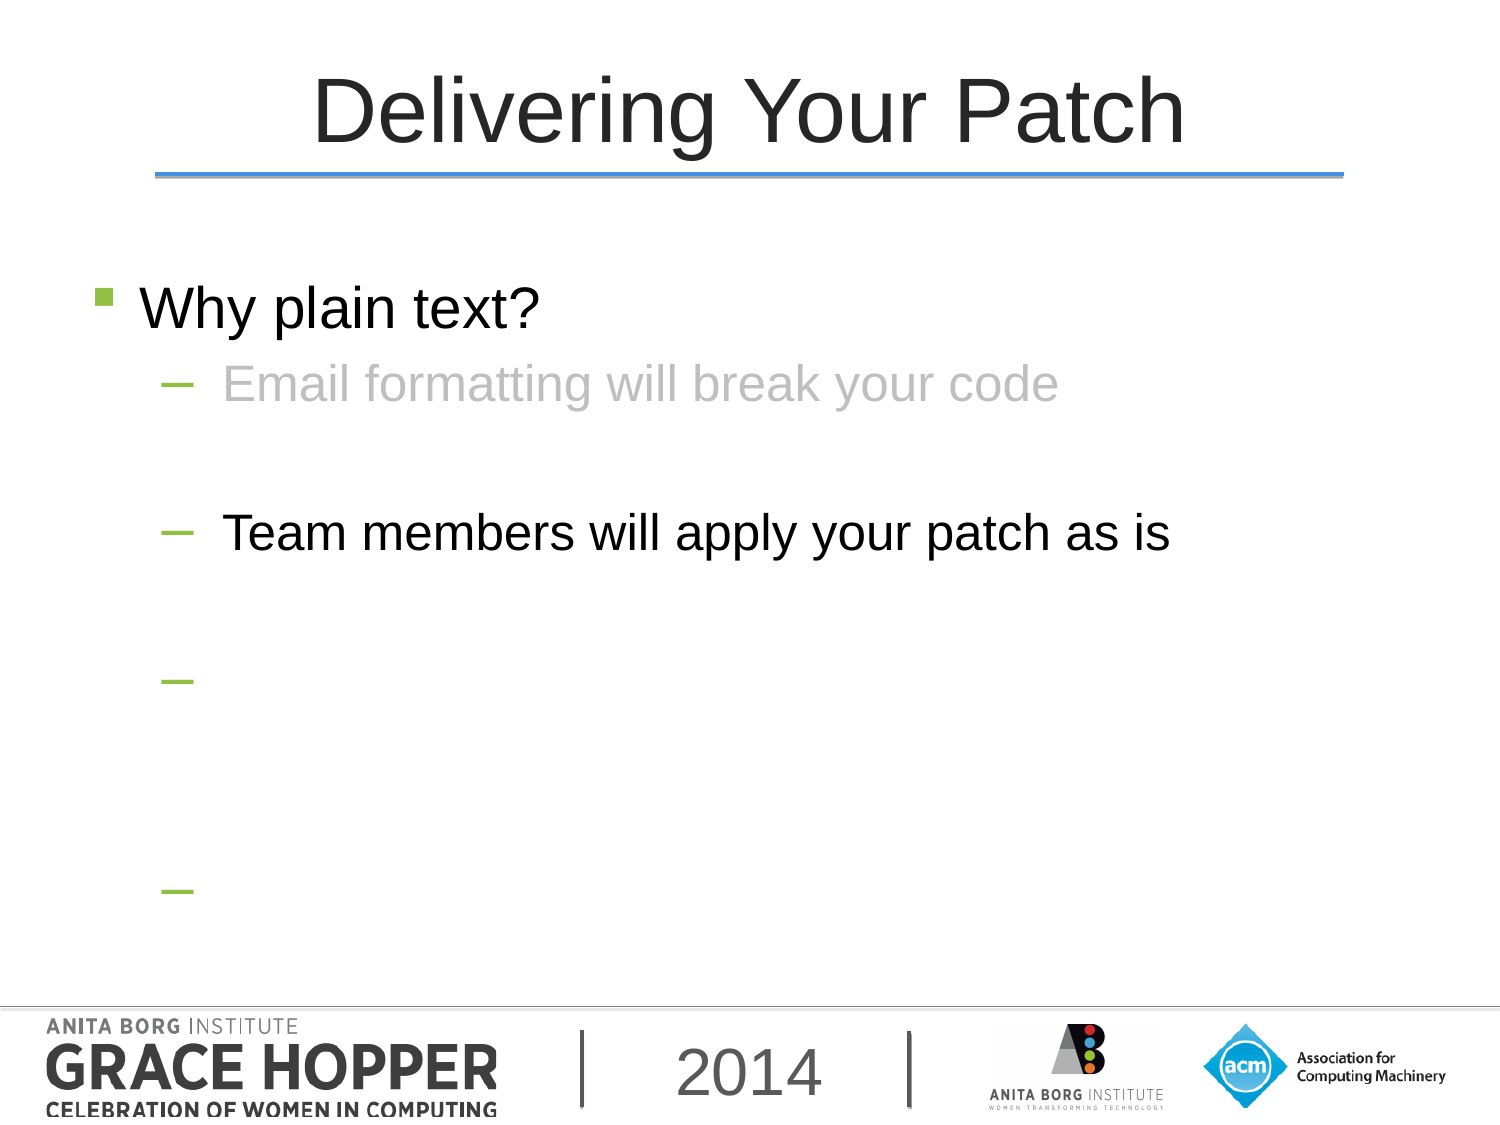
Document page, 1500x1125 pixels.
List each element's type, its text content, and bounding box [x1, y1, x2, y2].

picture [989, 1024, 1163, 1110]
title Delivering Your Patch [75, 19, 1425, 191]
list Why plain text? Email formatting will break your code Team members will apply your patch as is Commit message will become subject line and content Use a specific mail client such as mutt (no gmail!) [75, 262, 1425, 1005]
